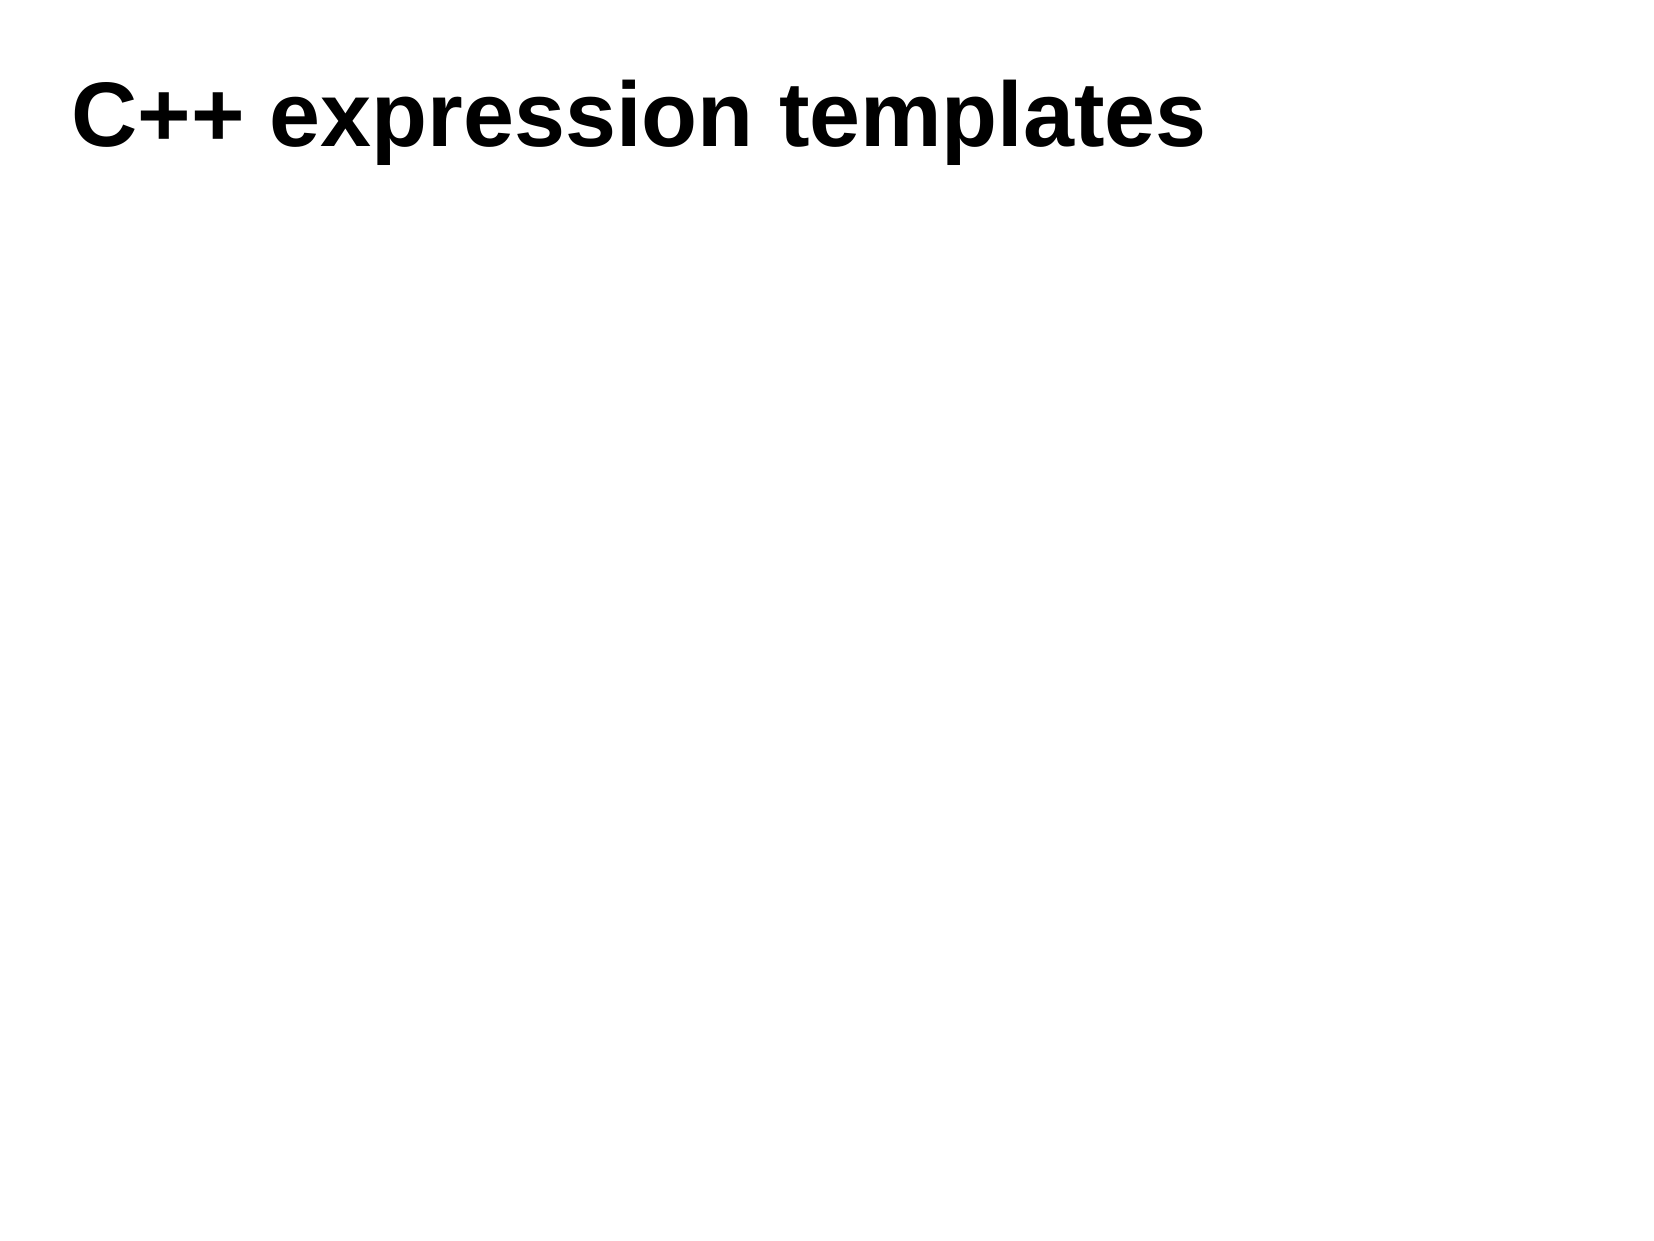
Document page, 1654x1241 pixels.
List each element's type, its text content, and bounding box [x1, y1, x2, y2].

title C++ expression templates [71, 49, 1560, 181]
